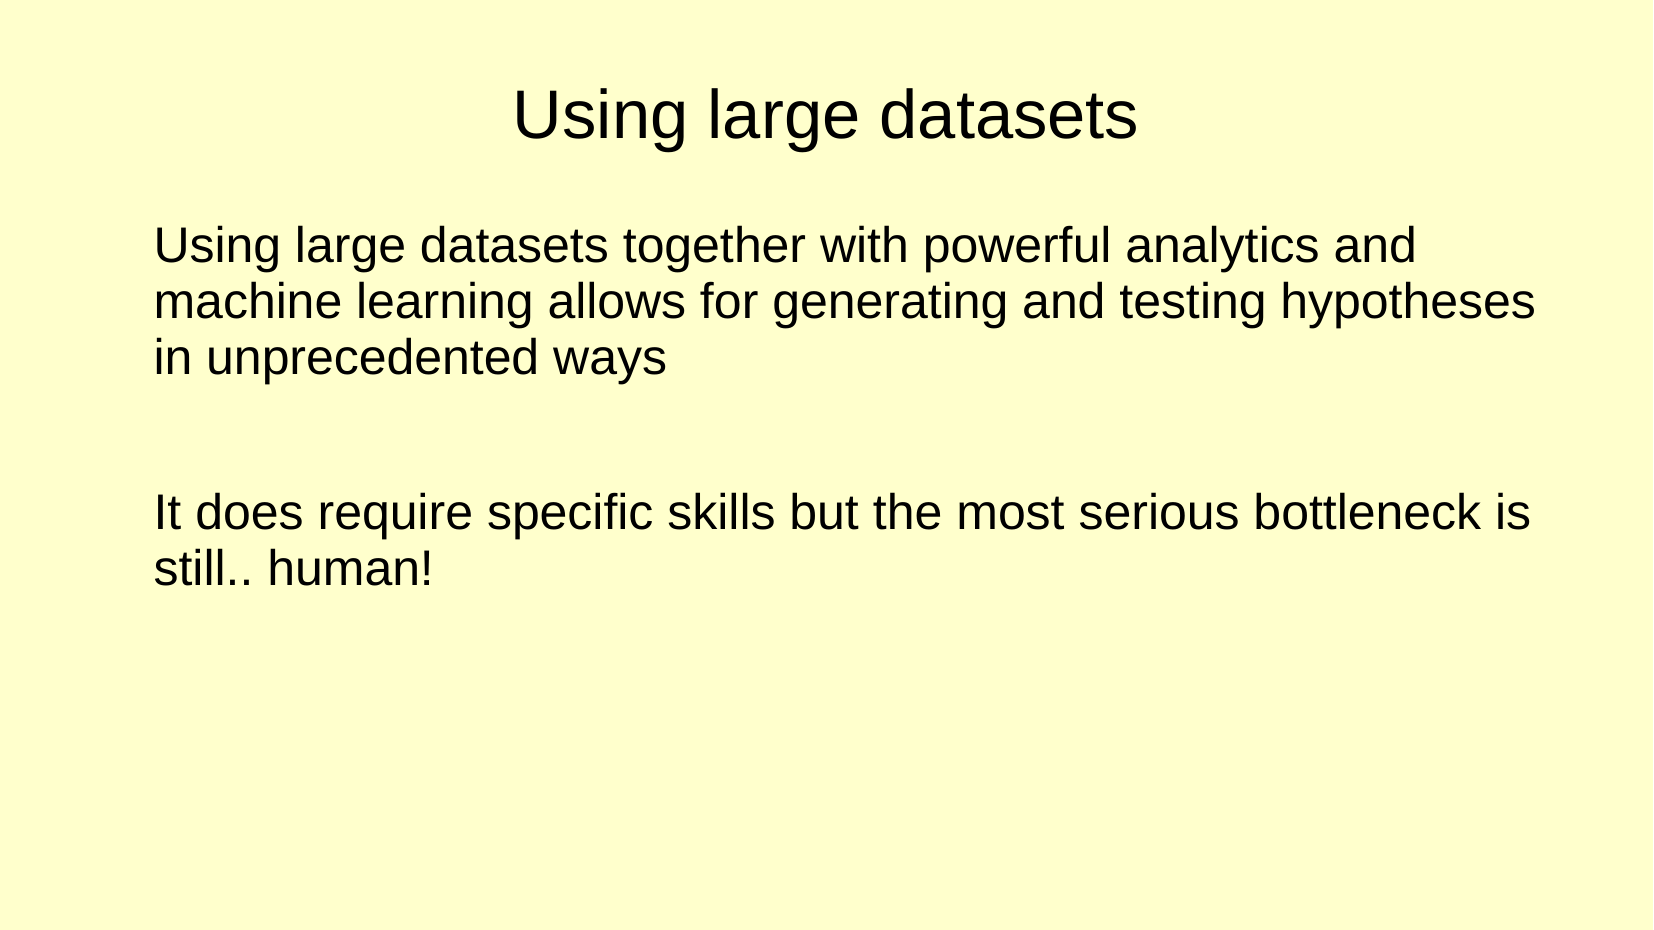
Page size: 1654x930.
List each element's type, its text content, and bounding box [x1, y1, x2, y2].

list Using large datasets together with powerful analytics and machine learning allows for generating and testing hypotheses in unprecedented ways It does require specific skills but the most serious bottleneck is still.. human! [82, 217, 1571, 757]
title Using large datasets [82, 36, 1571, 193]
